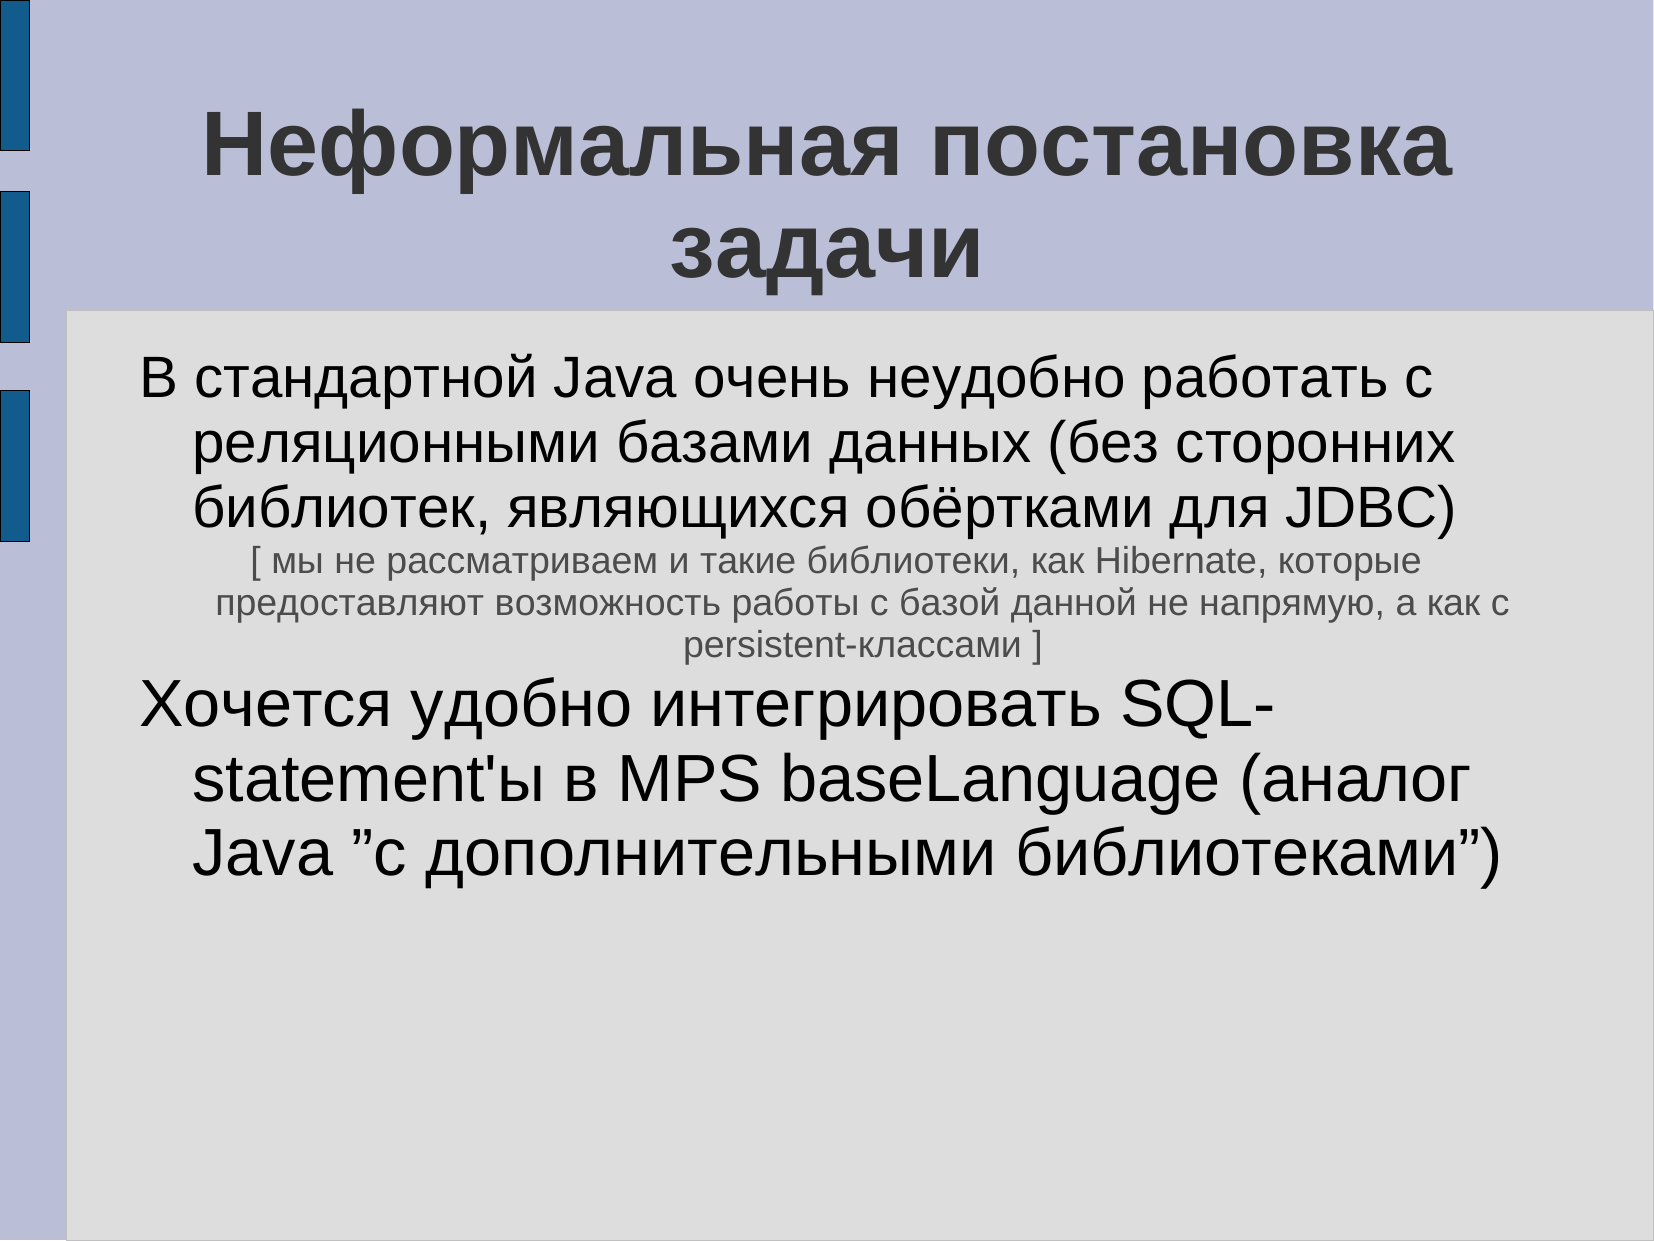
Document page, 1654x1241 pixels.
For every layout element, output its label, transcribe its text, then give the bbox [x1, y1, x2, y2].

title Неформальная постановка задачи [121, 92, 1534, 298]
list В стандартной Java очень неудобно работать с реляционными базами данных (без сторонних библиотек, являющихся обёртками для JDBC) [ мы не рассматриваем и такие библиотеки, как Hibernate, которые предоставляют возможность работы с базой данной не напрямую, а как с persistent-классами ] Хочется удобно интегрировать SQL-statement'ы в MPS baseLanguage (аналог Java ”с дополнительными библиотеками”) [121, 344, 1534, 1112]
